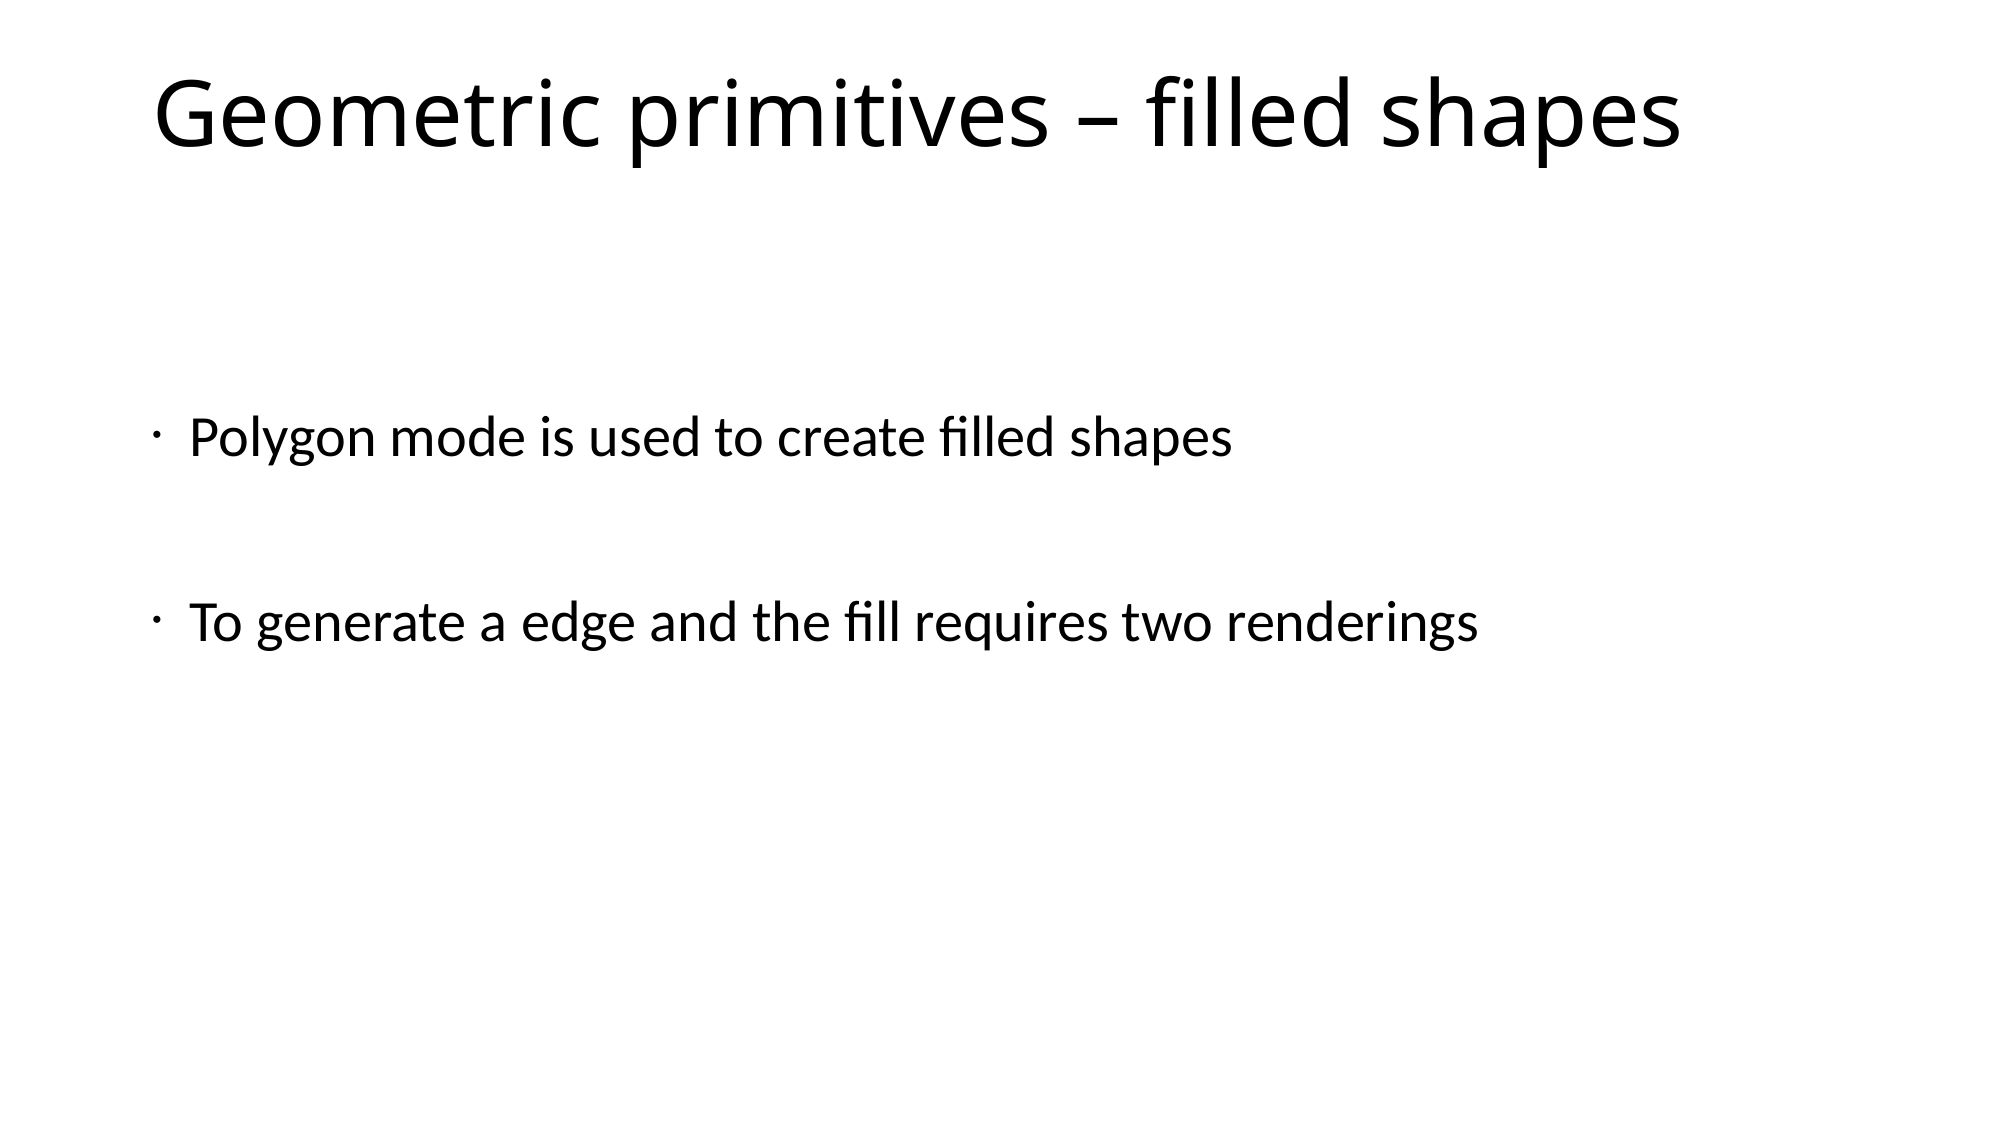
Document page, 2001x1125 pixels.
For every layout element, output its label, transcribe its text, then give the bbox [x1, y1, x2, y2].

title Geometric primitives – filled shapes [137, 59, 1863, 278]
list Polygon mode is used to create filled shapes To generate a edge and the fill requires two renderings [137, 299, 1863, 1014]
